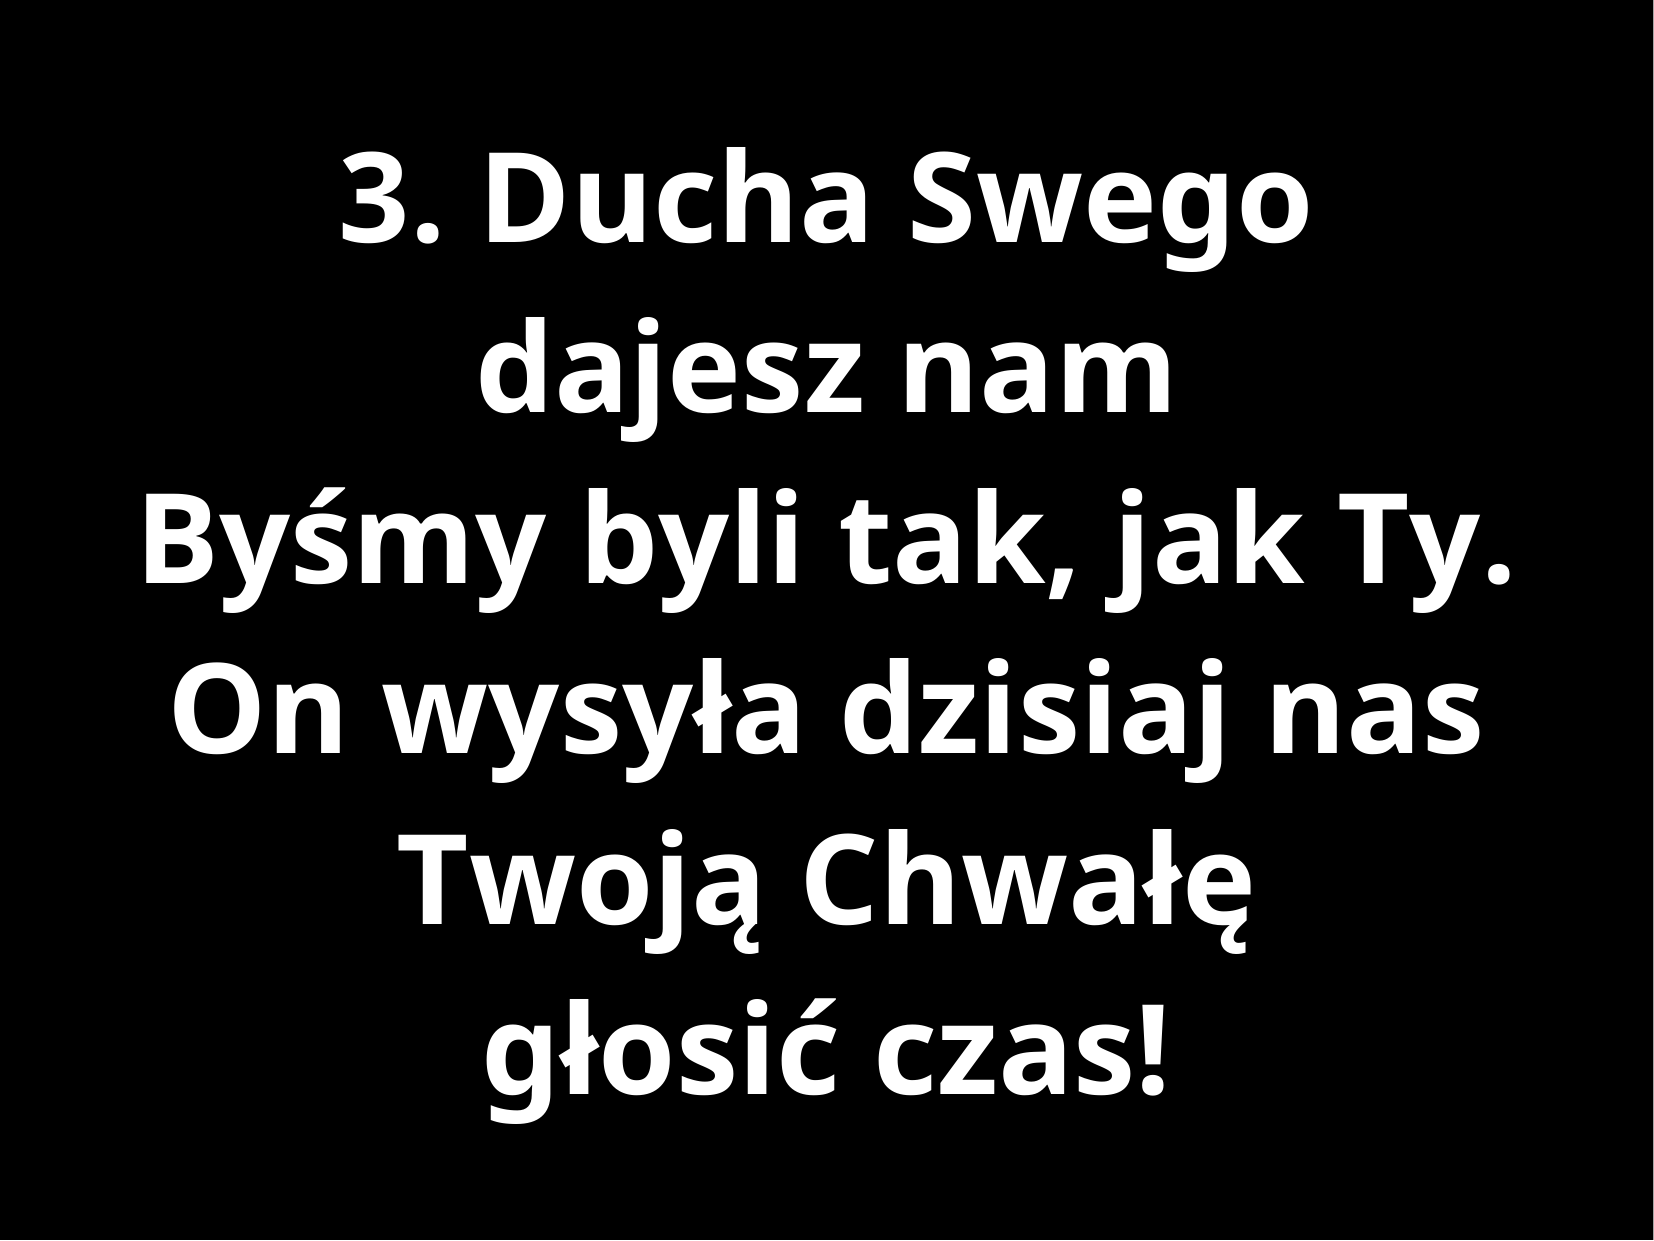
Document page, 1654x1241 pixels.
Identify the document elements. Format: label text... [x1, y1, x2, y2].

title 3. Ducha Swego dajesz nam Byśmy byli tak, jak Ty. On wysyła dzisiaj nas Twoją Chwałę głosić czas! [0, 0, 1654, 1241]
